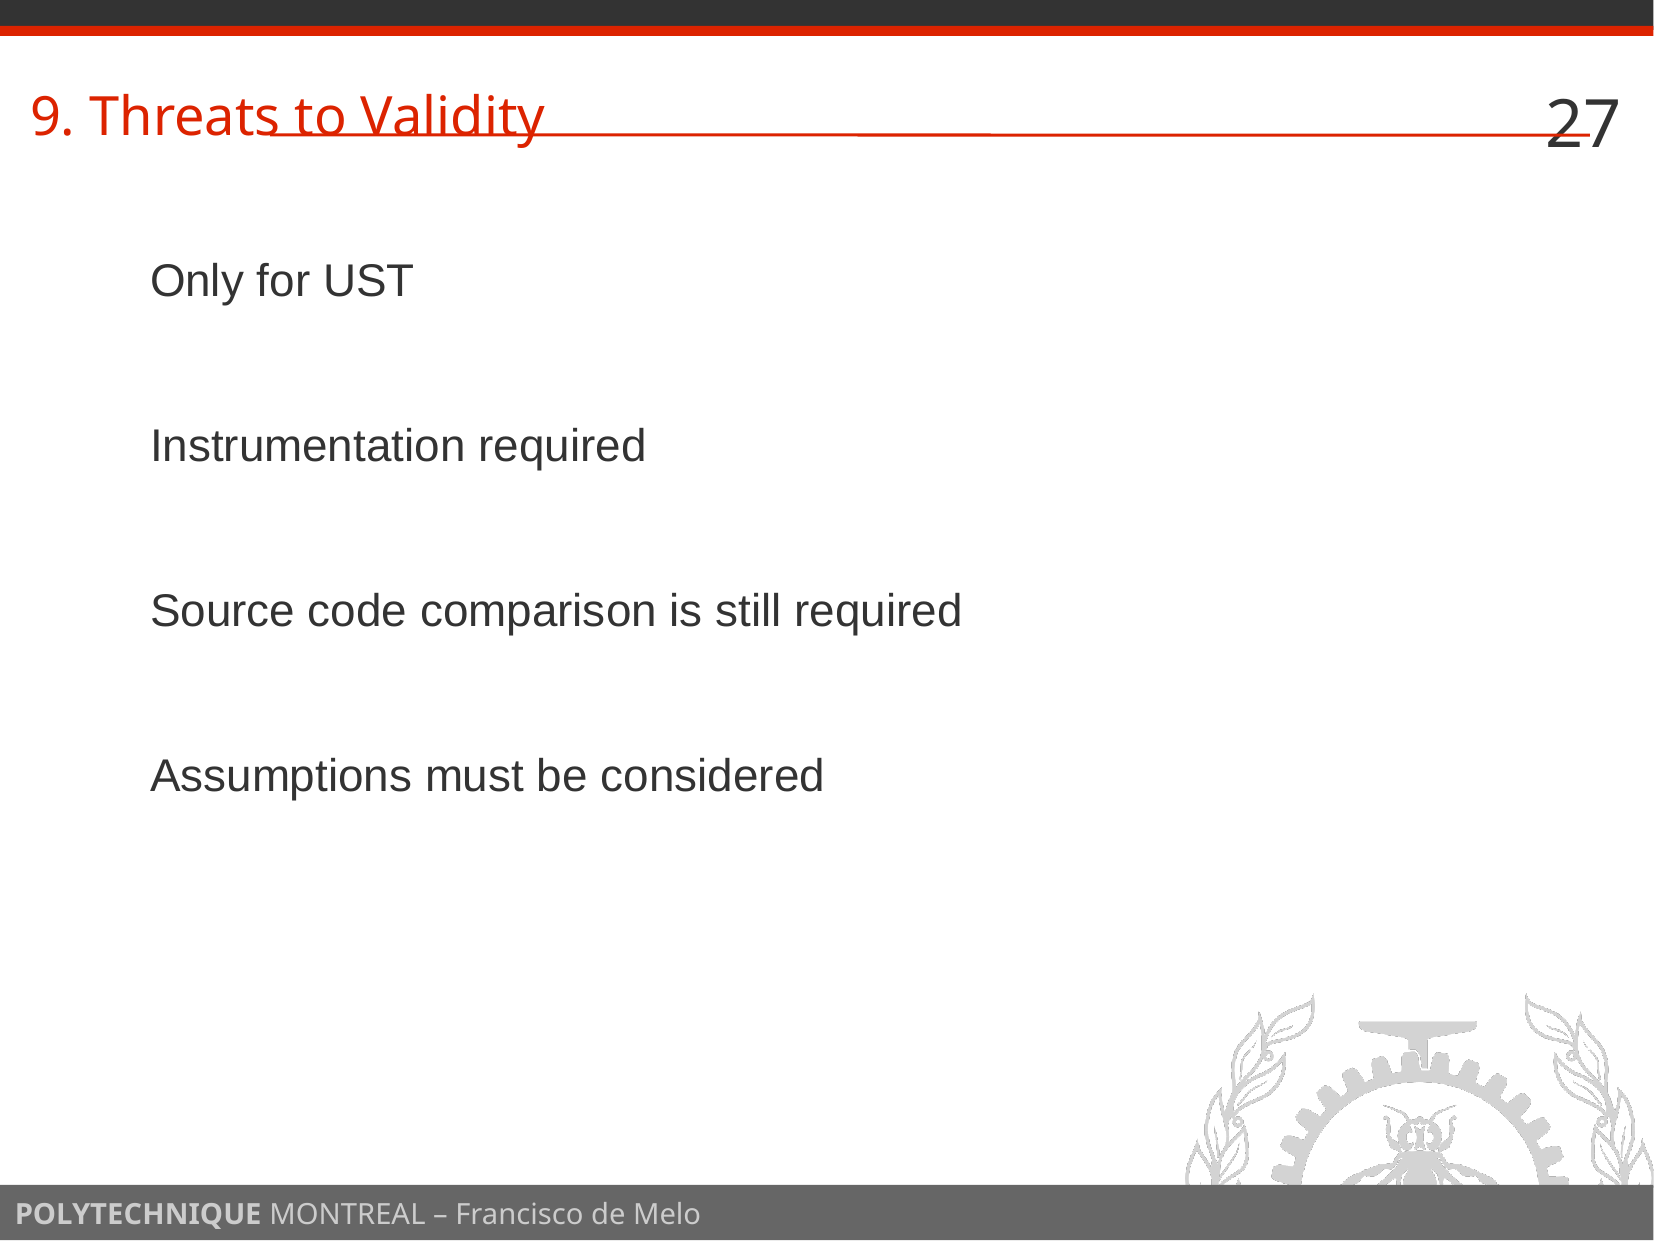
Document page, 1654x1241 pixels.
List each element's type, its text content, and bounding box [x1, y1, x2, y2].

text_box POLYTECHNIQUE MONTREAL – Francisco de Melo [0, 1184, 1654, 1241]
text_box 9. Threats to Validity [29, 44, 1425, 270]
text_box [0, 0, 1654, 36]
picture [1185, 967, 1654, 1184]
text_box Only for UST Instrumentation required Source code comparison is still required Assumptions must be considered [149, 227, 1545, 917]
text_box 27 [1544, 30, 1654, 173]
